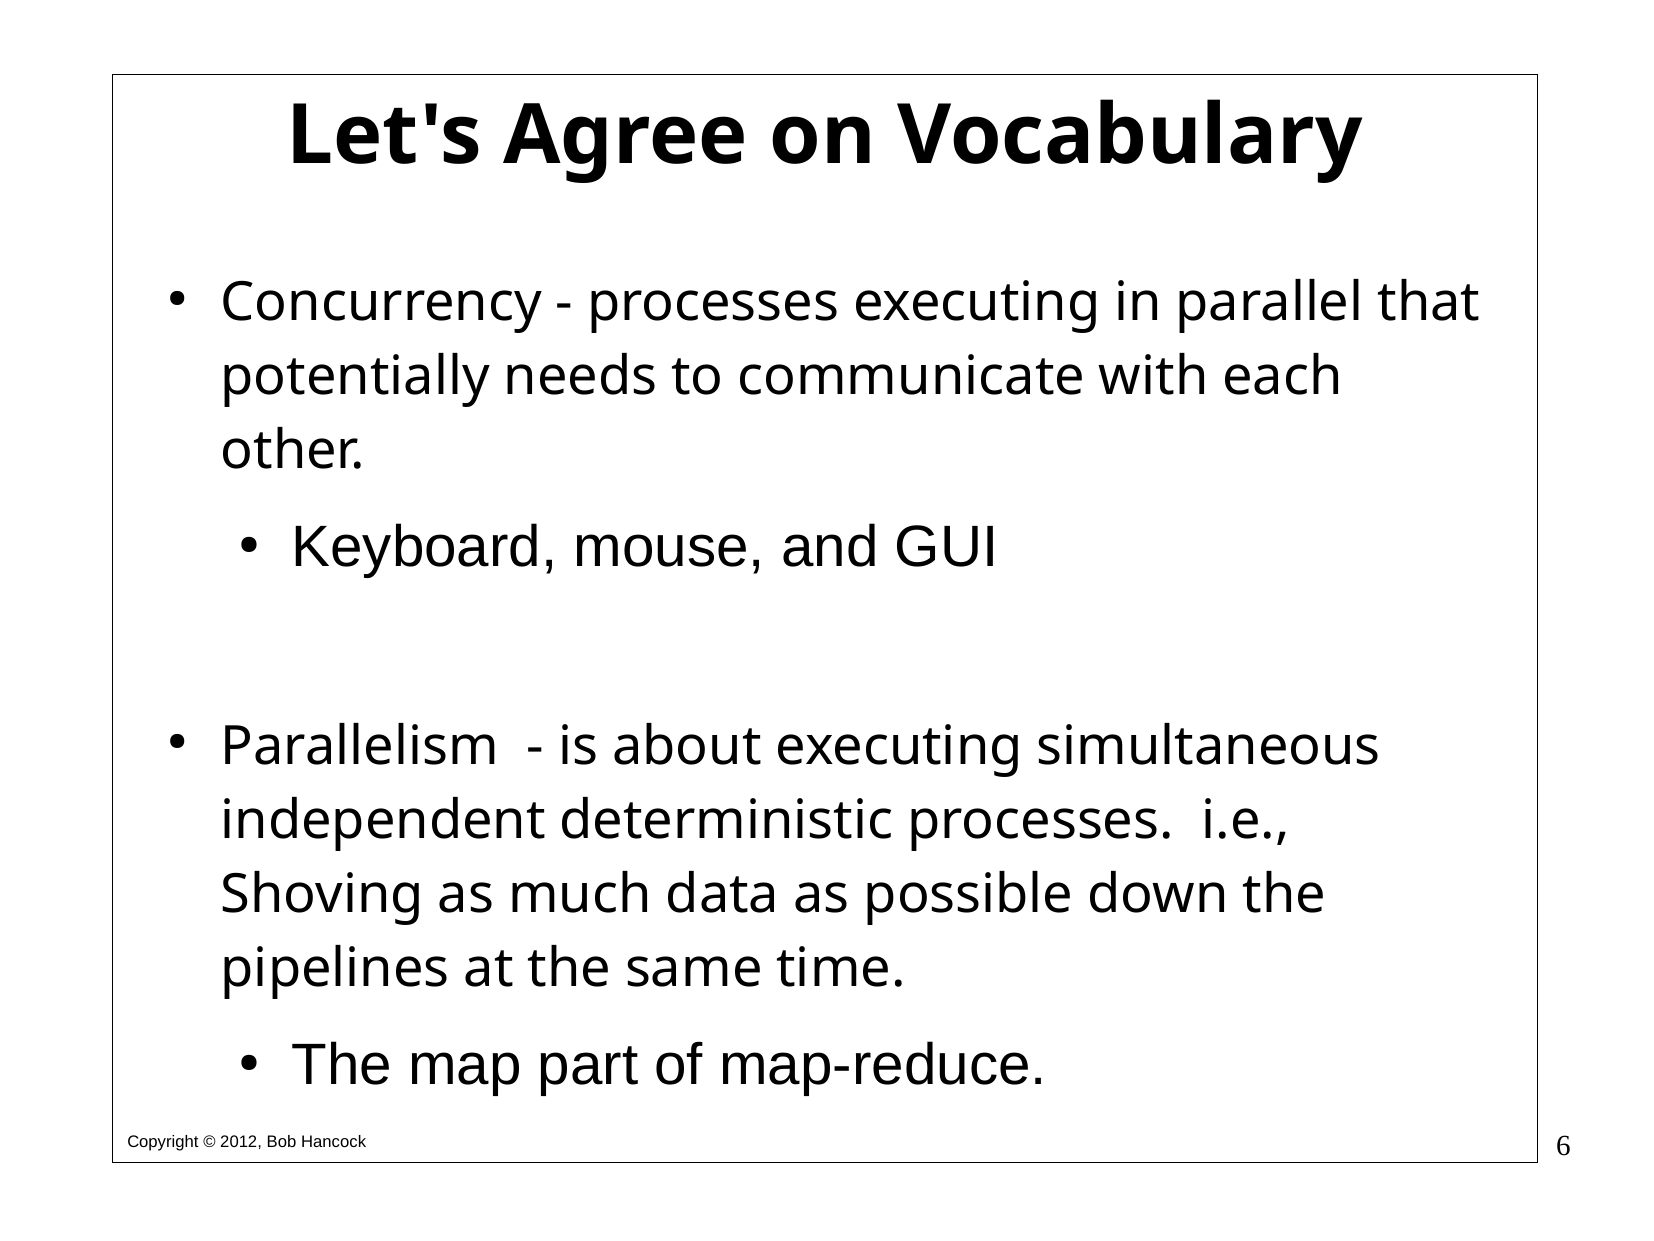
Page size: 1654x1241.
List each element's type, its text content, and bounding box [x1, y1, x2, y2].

title Let's Agree on Vocabulary [112, 75, 1538, 188]
text_box Copyright © 2012, Bob Hancock [112, 1125, 382, 1159]
list Concurrency - processes executing in parallel that potentially needs to communicate with each other. Keyboard, mouse, and GUI Parallelism - is about executing simultaneous independent deterministic processes. i.e., Shoving as much data as possible down the pipelines at the same time. The map part of map-reduce. [150, 262, 1501, 1126]
